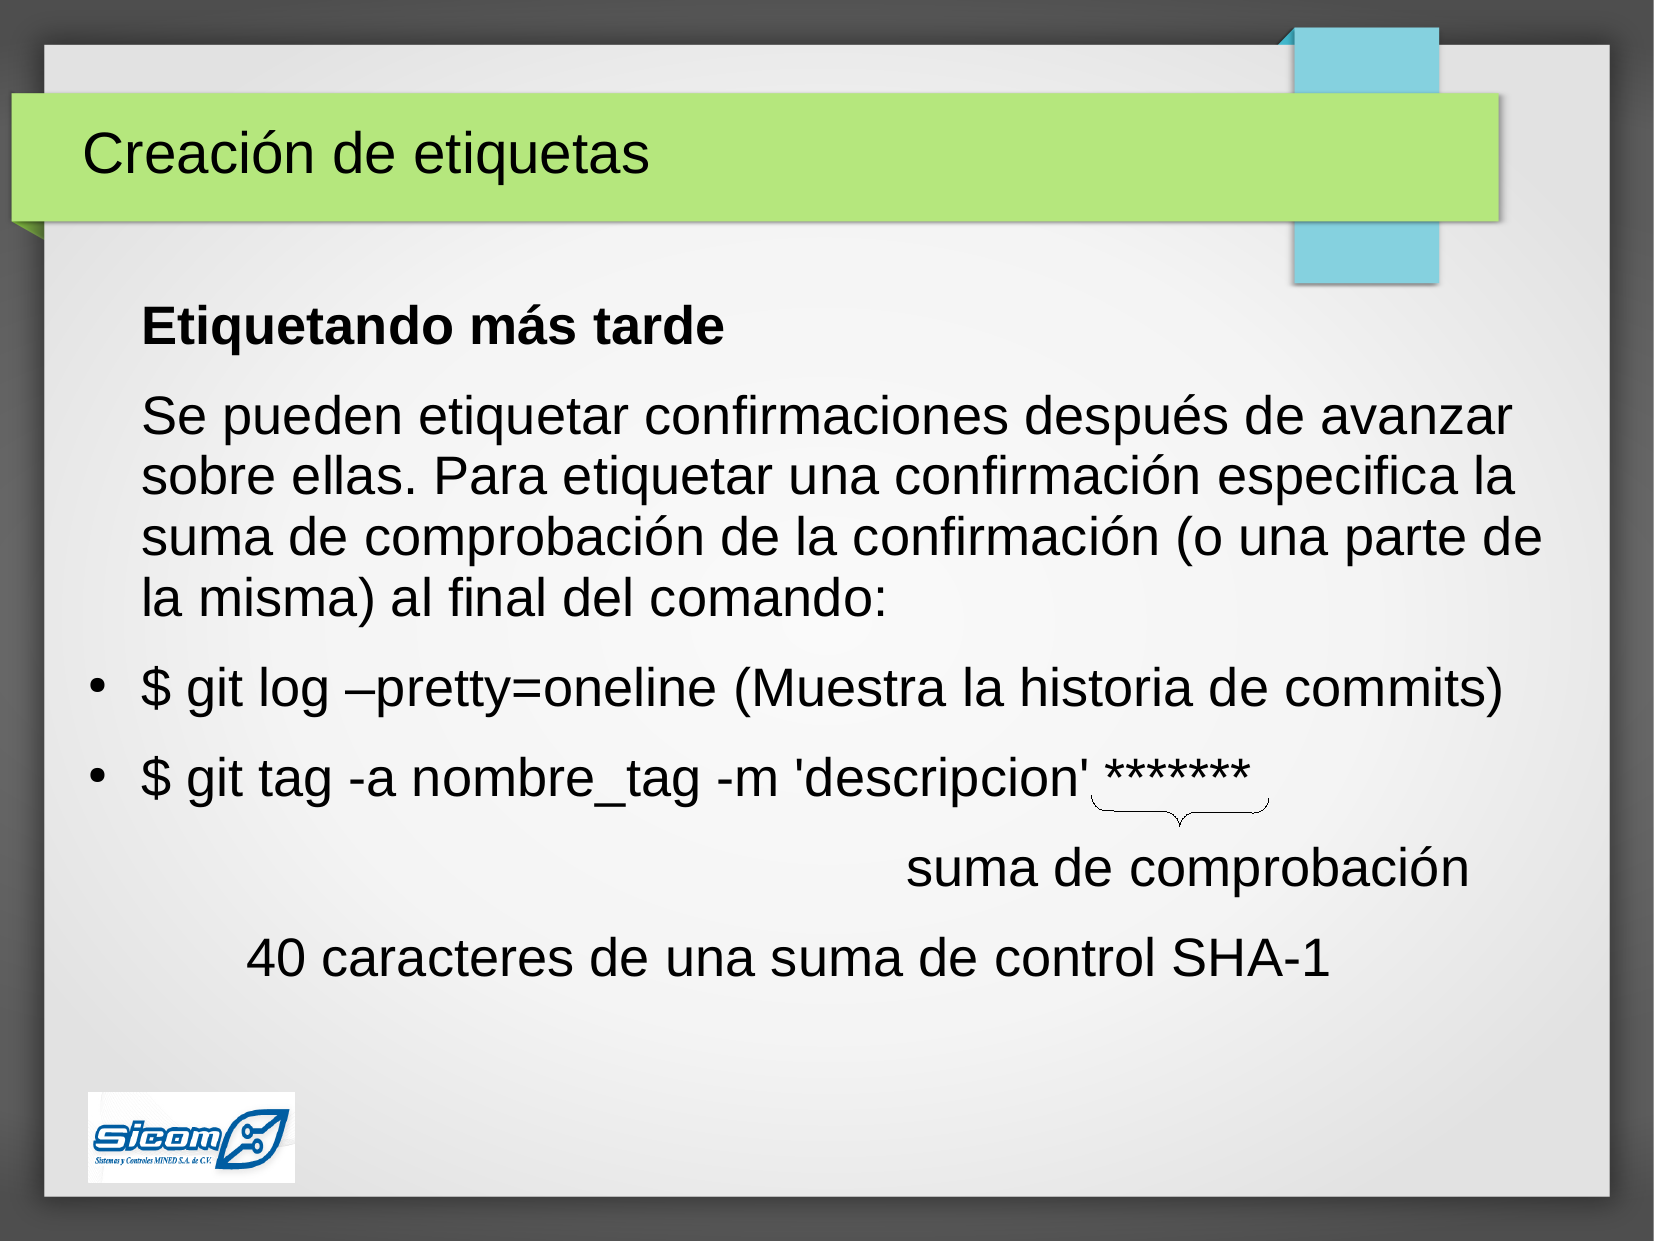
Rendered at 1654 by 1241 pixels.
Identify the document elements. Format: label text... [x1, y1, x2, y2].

title Creación de etiquetas [82, 94, 1264, 213]
list Etiquetando más tarde Se pueden etiquetar confirmaciones después de avanzar sobre ellas. Para etiquetar una confirmación especifica la suma de comprobación de la confirmación (o una parte de la misma) al final del comando: $ git log –pretty=oneline (Muestra la historia de commits) $ git tag -a nombre_tag -m 'descripcion' ******* suma de comprobación 40 caracteres de una suma de control SHA-1 [70, 295, 1559, 1015]
picture [0, 0, 1654, 1241]
